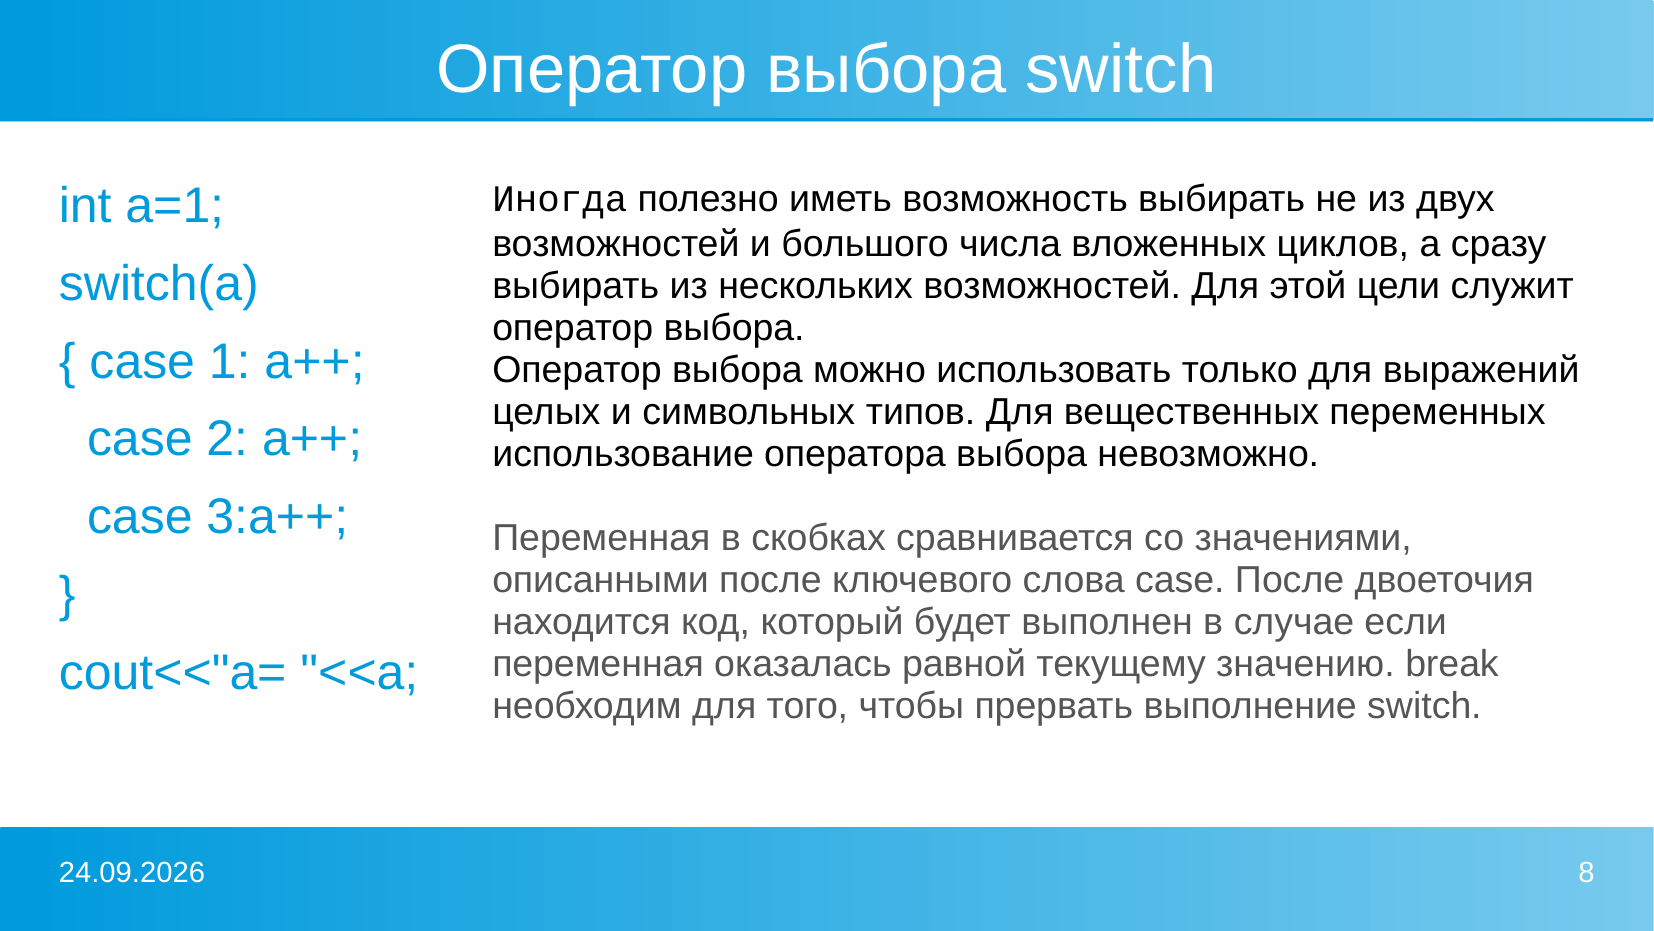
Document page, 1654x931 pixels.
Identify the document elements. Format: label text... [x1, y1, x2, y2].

list int a=1; switch(a) { case 1: a++; case 2: a++; case 3:a++; } cout<<"a= "<<a; [59, 177, 477, 700]
text_box Иногда полезно иметь возможность выбирать не из двух возможностей и большого числа вложенных циклов, а сразу выбирать из нескольких возможностей. Для этой цели служит оператор выбора. Оператор выбора можно использовать только для выражений целых и символьных типов. Для вещественных переменных использование оператора выбора невозможно. Переменная в скобках сравнивается со значениями, описанными после ключевого слова case. После двоеточия находится код, который будет выполнен в случае если переменная оказалась равной текущему значению. break необходим для того, чтобы прервать выполнение switch. [477, 169, 1611, 734]
title Оператор выбора switch [59, 29, 1595, 108]
